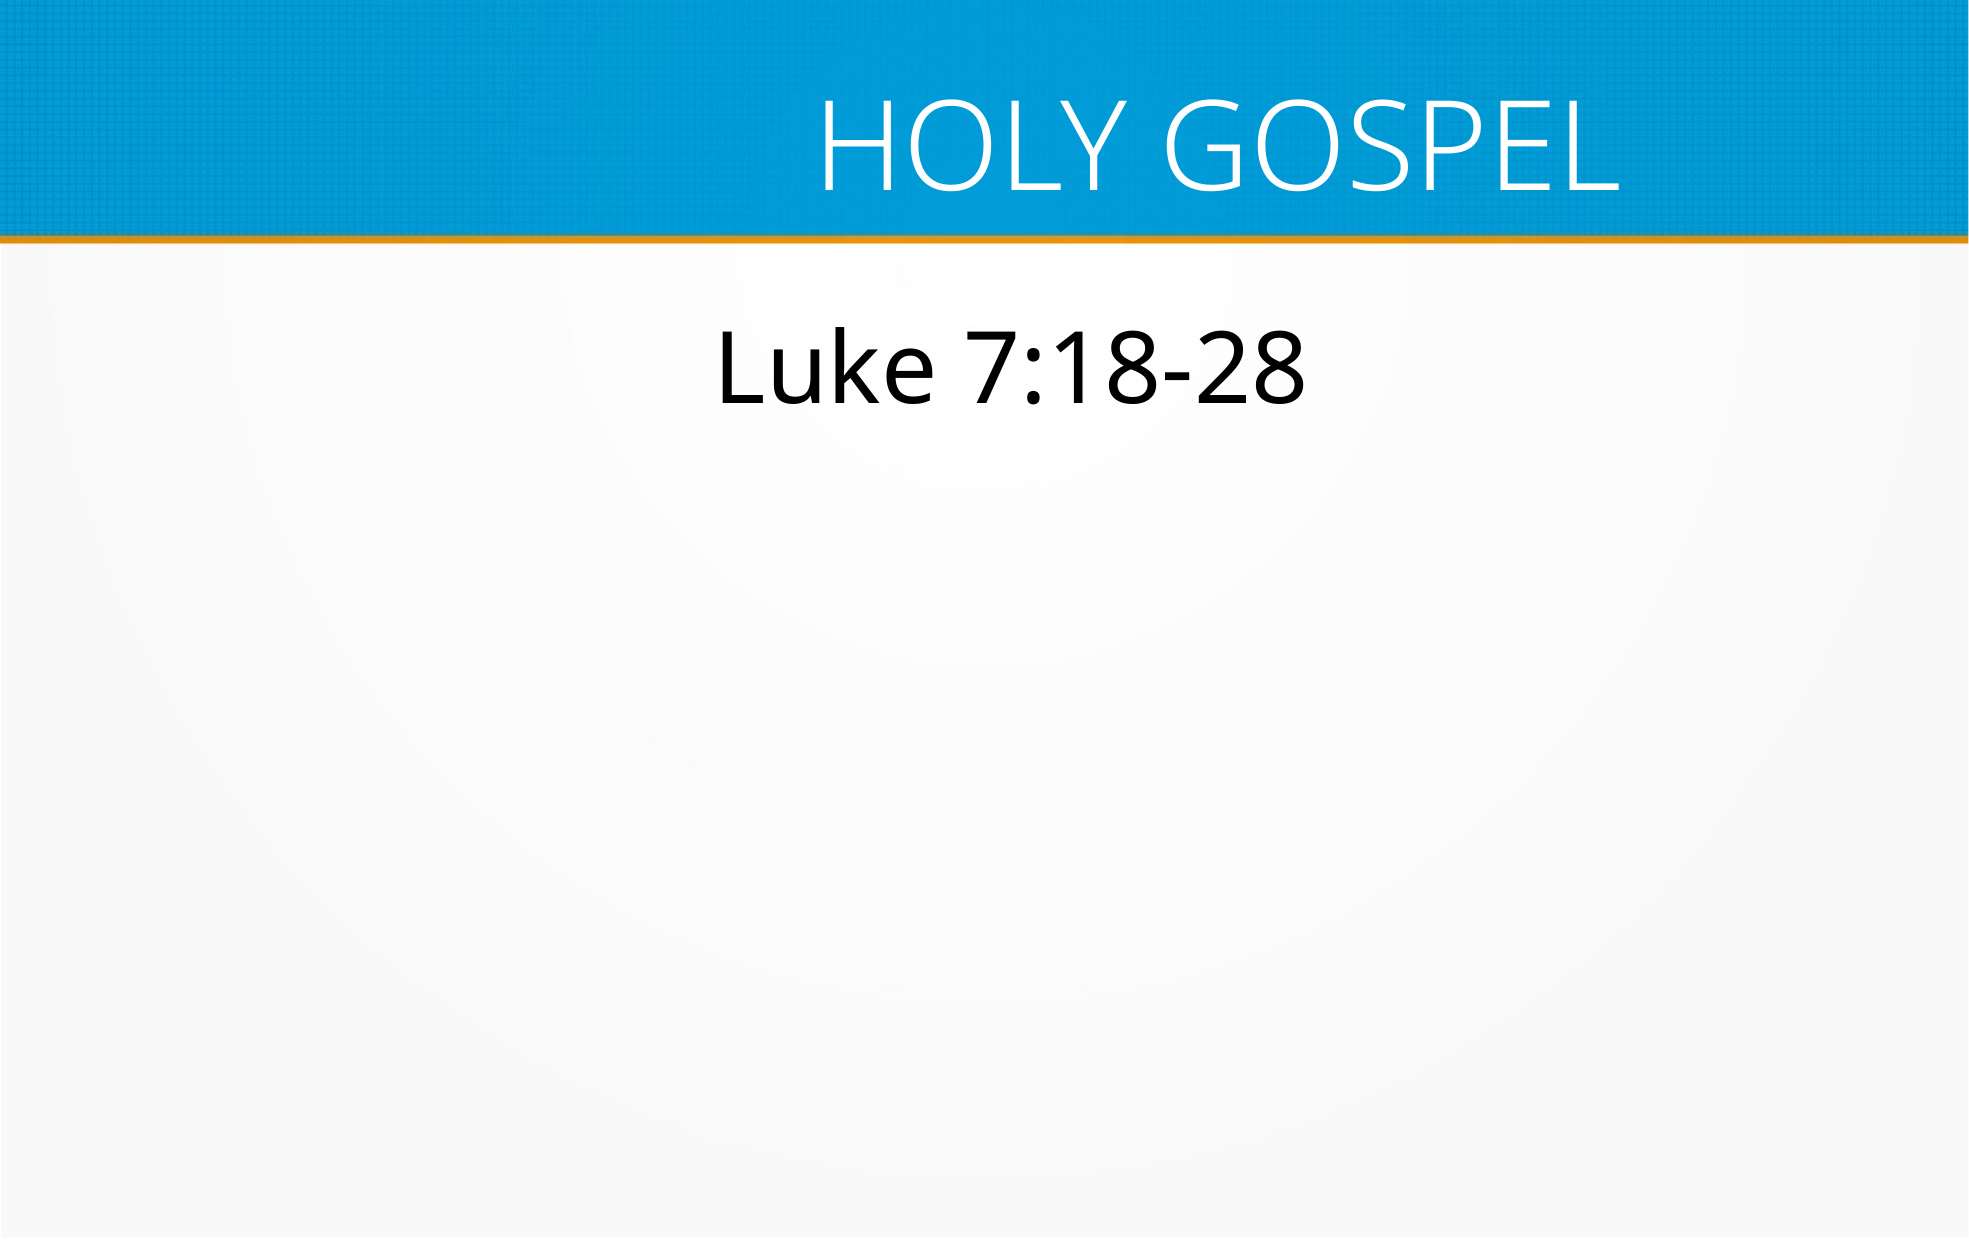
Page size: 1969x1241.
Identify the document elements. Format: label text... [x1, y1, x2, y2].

title HOLY GOSPEL [98, 19, 1870, 227]
picture [0, 233, 1969, 1241]
list Luke 7:18-28 [95, 296, 1857, 1062]
